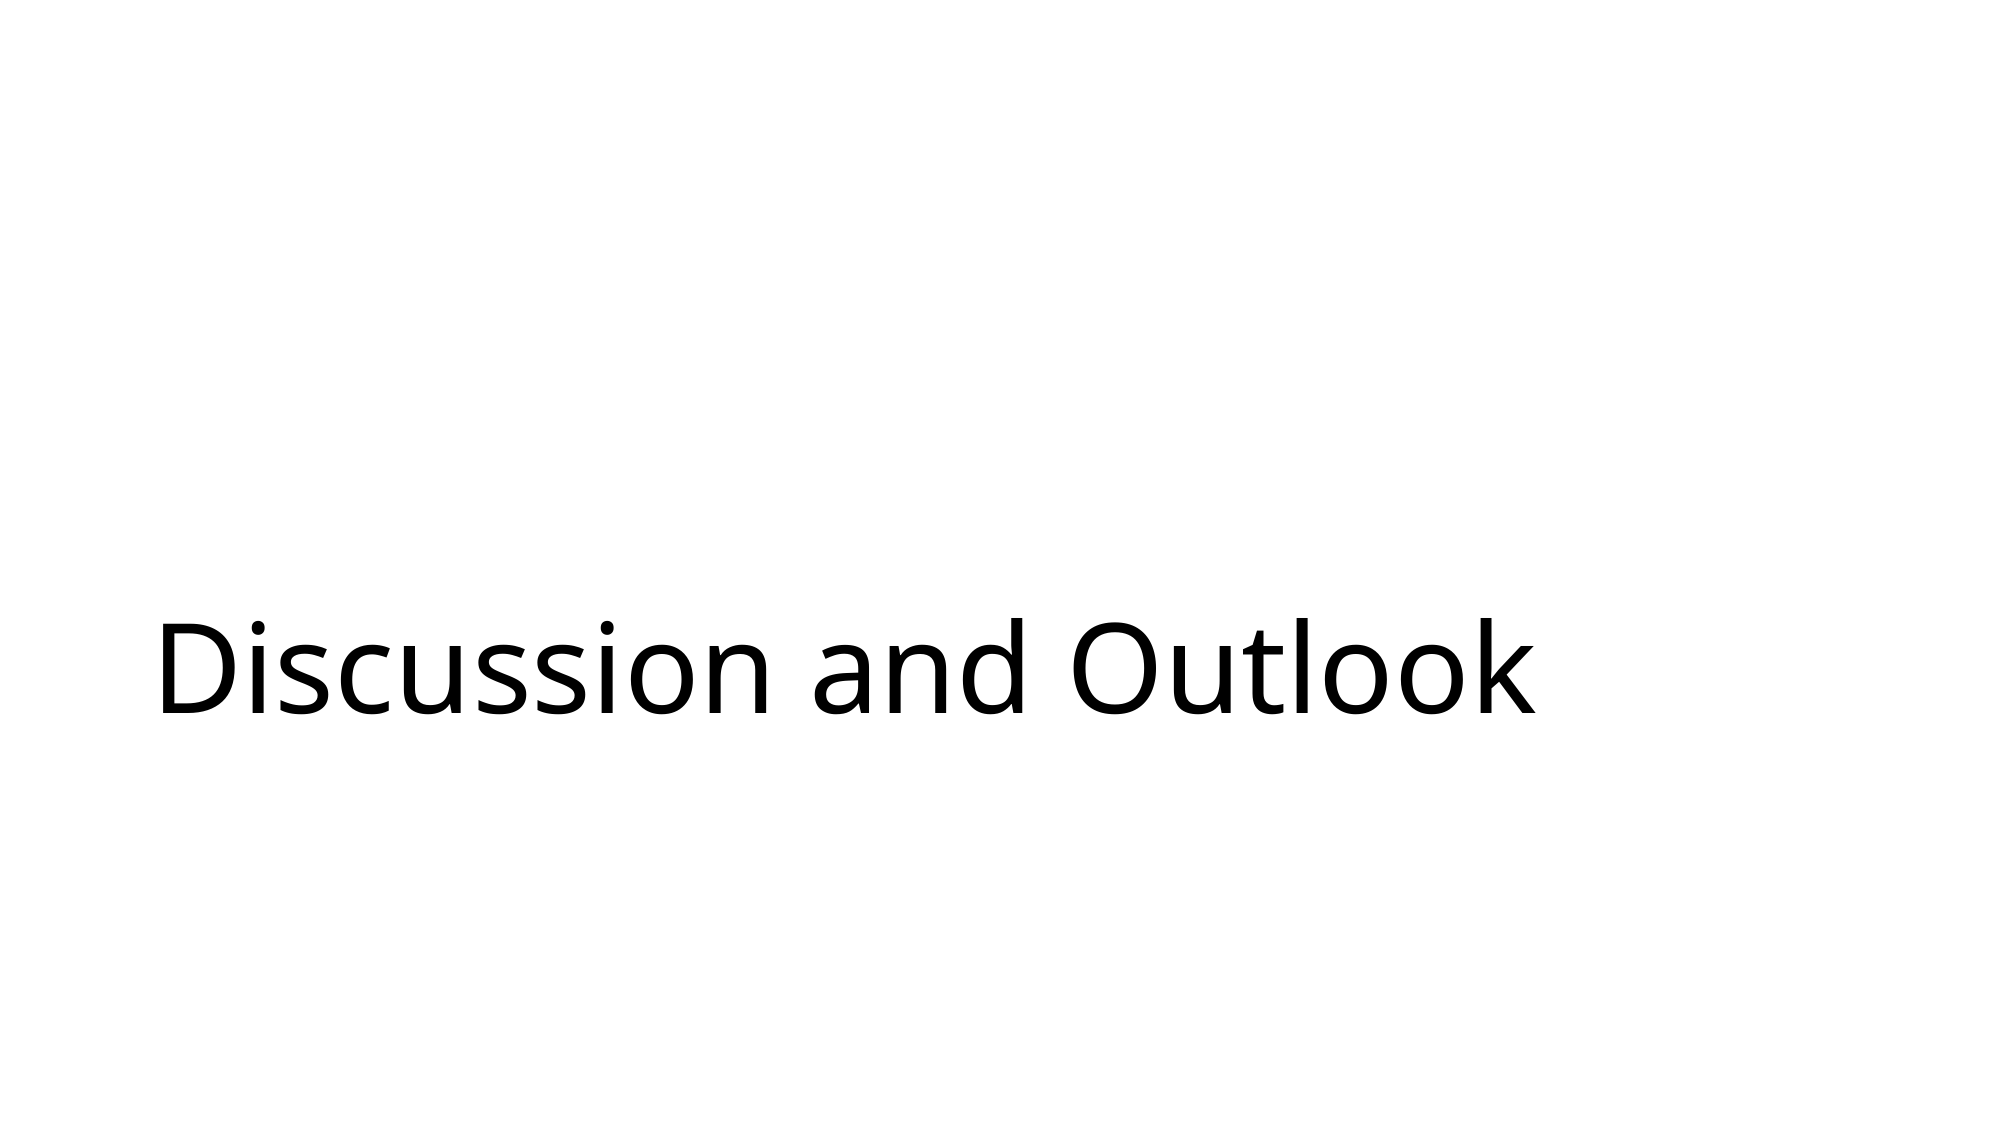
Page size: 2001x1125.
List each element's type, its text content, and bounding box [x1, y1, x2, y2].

title Discussion and Outlook [136, 280, 1862, 749]
